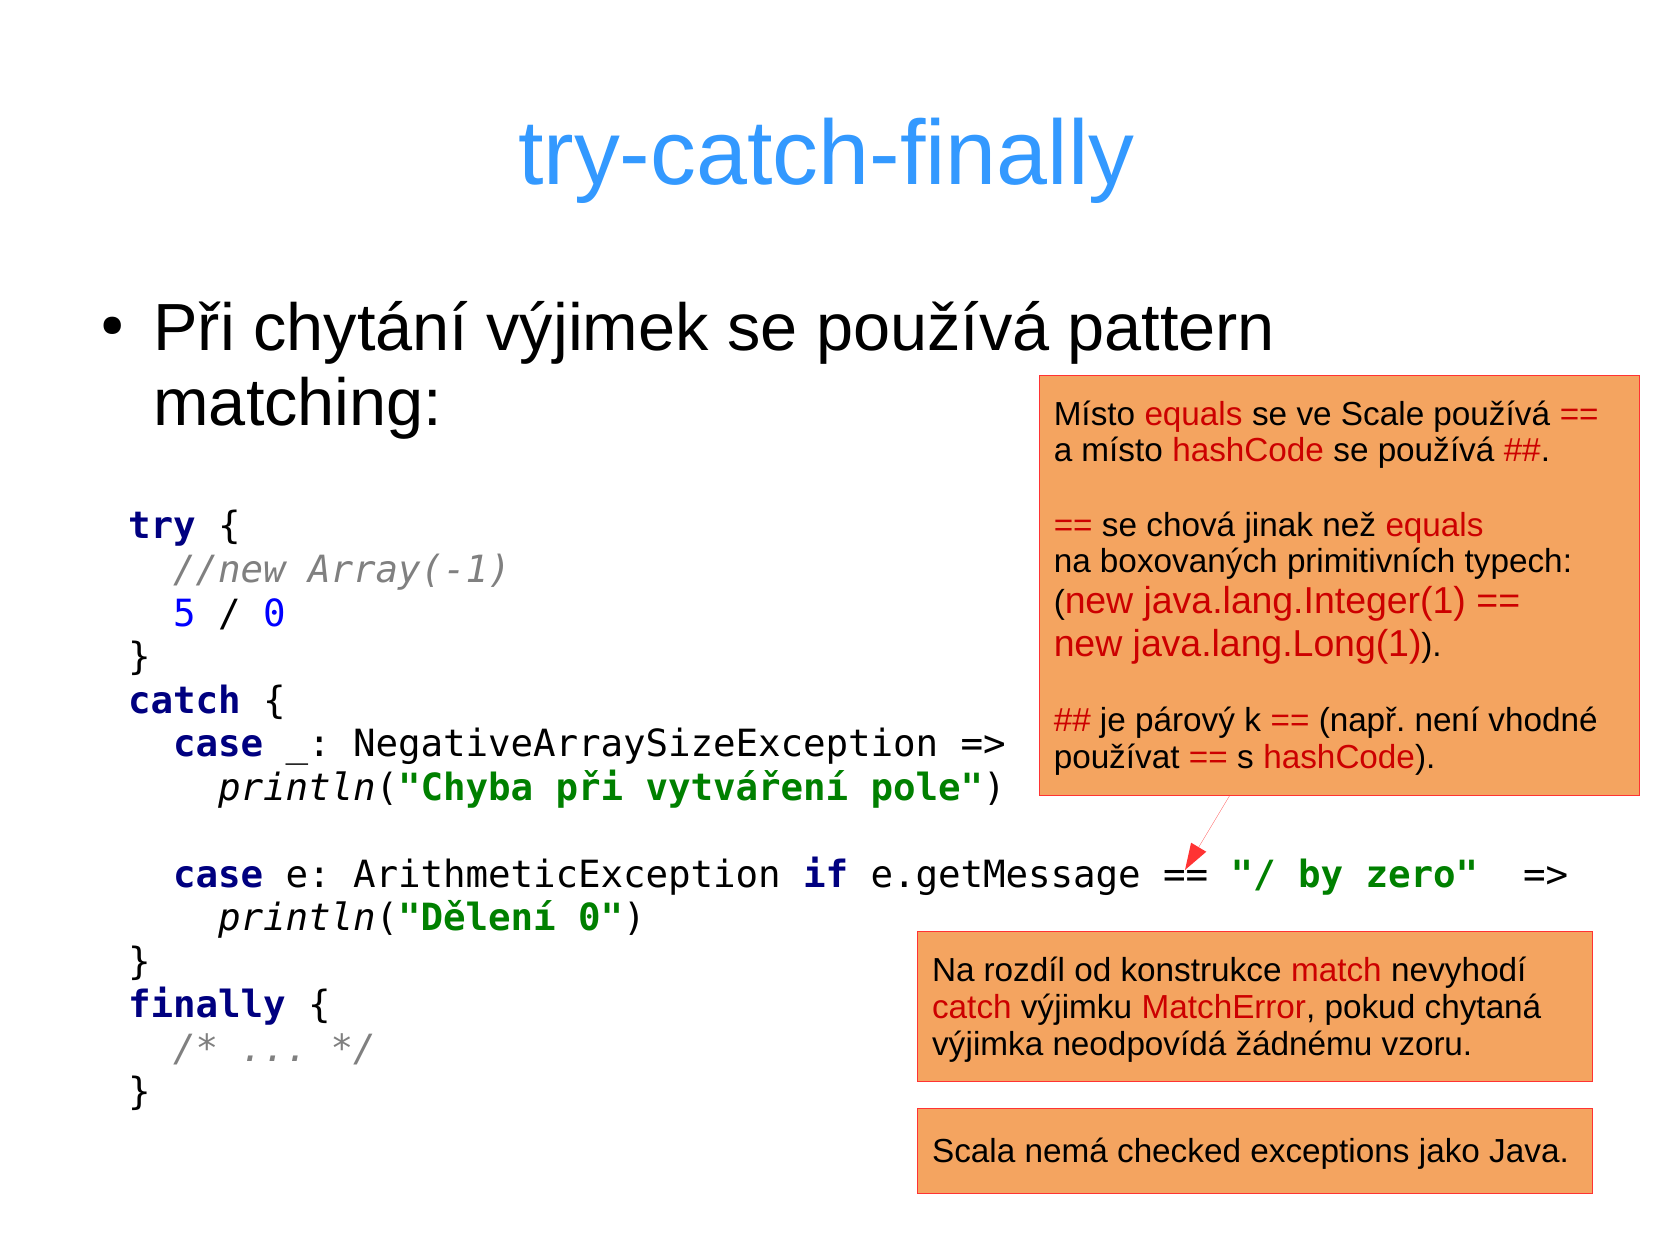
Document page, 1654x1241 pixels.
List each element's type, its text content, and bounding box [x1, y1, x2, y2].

text_box Scala nemá checked exceptions jako Java. [917, 1108, 1593, 1194]
list Při chytání výjimek se používá pattern matching: [82, 290, 1571, 1010]
text_box Místo equals se ve Scale používá == a místo hashCode se používá ##. == se chová jinak než equals na boxovaných primitivních typech: (new java.lang.Integer(1) == new java.lang.Long(1)). ## je párový k == (např. není vhodné používat == s hashCode). [1039, 375, 1640, 796]
title try-catch-finally [82, 49, 1571, 257]
text_box try { //new Array(-1) 5 / 0 } catch { case _: NegativeArraySizeException => println("Chyba při vytváření pole") case e: ArithmeticException if e.getMessage == "/ by zero" => println("Dělení 0") } finally { /* ... */ } [113, 496, 1621, 1128]
text_box Na rozdíl od konstrukce match nevyhodí catch výjimku MatchError, pokud chytaná výjimka neodpovídá žádnému vzoru. [917, 931, 1593, 1082]
